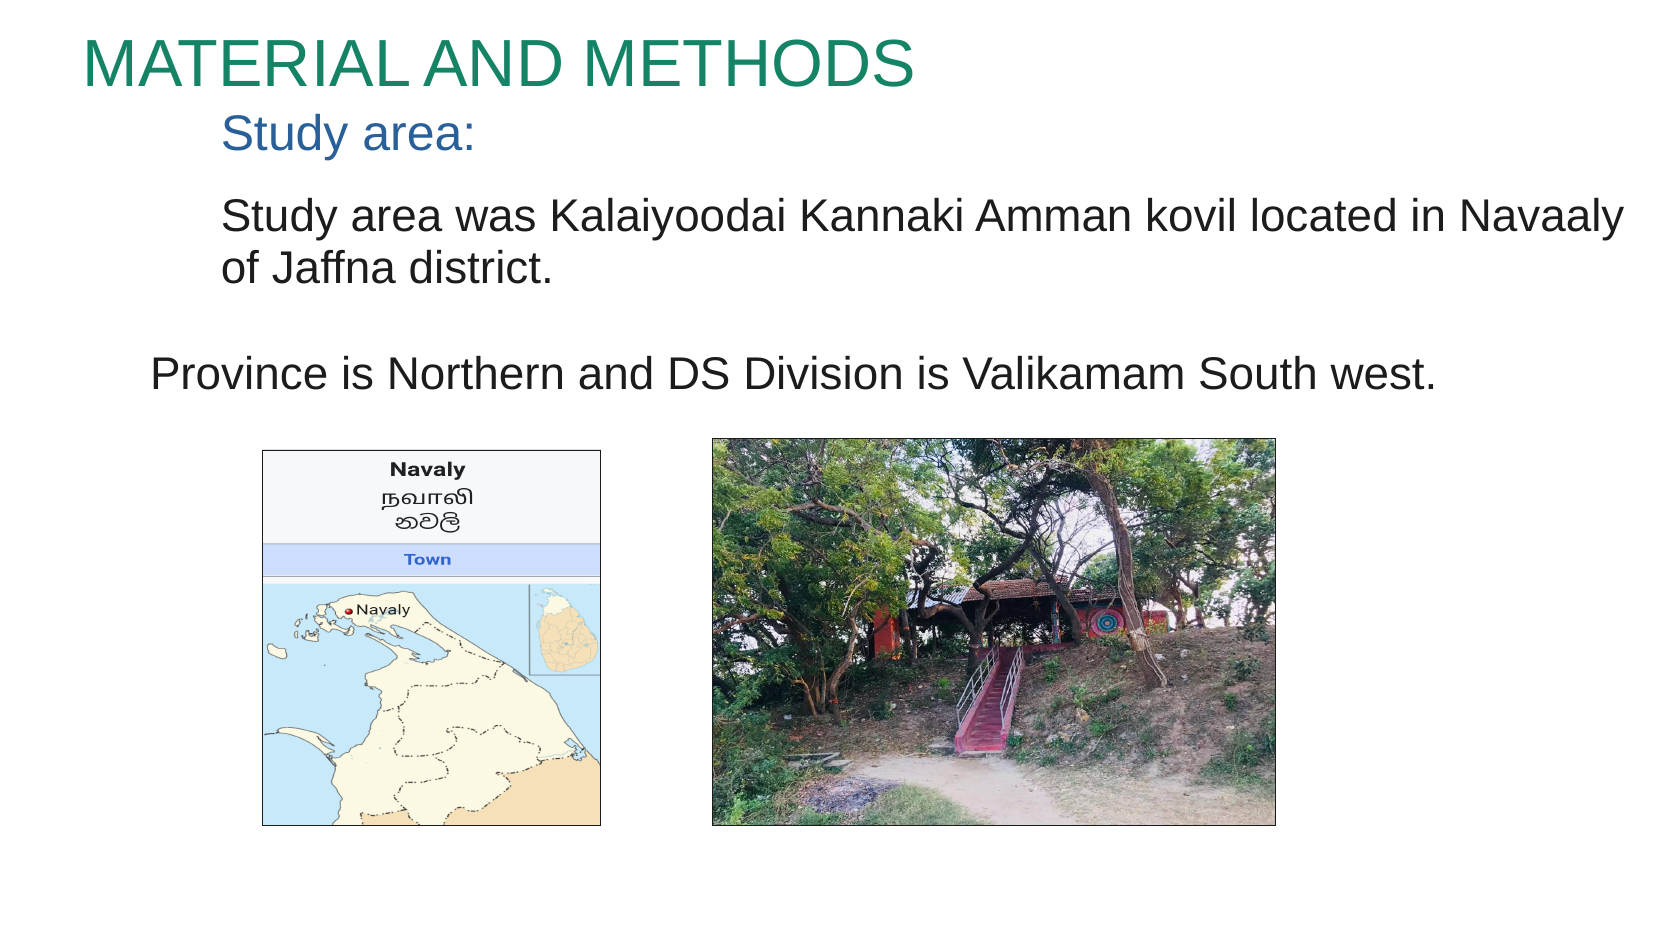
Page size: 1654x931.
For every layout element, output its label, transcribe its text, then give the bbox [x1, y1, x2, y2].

picture [262, 449, 601, 826]
picture [712, 438, 1276, 826]
title MATERIAL AND METHODS [82, 26, 1571, 204]
list Study area: Study area was Kalaiyoodai Kannaki Amman kovil located in Navaaly of Jaffna district. Province is Northern and DS Division is Valikamam South west. [150, 105, 1639, 901]
